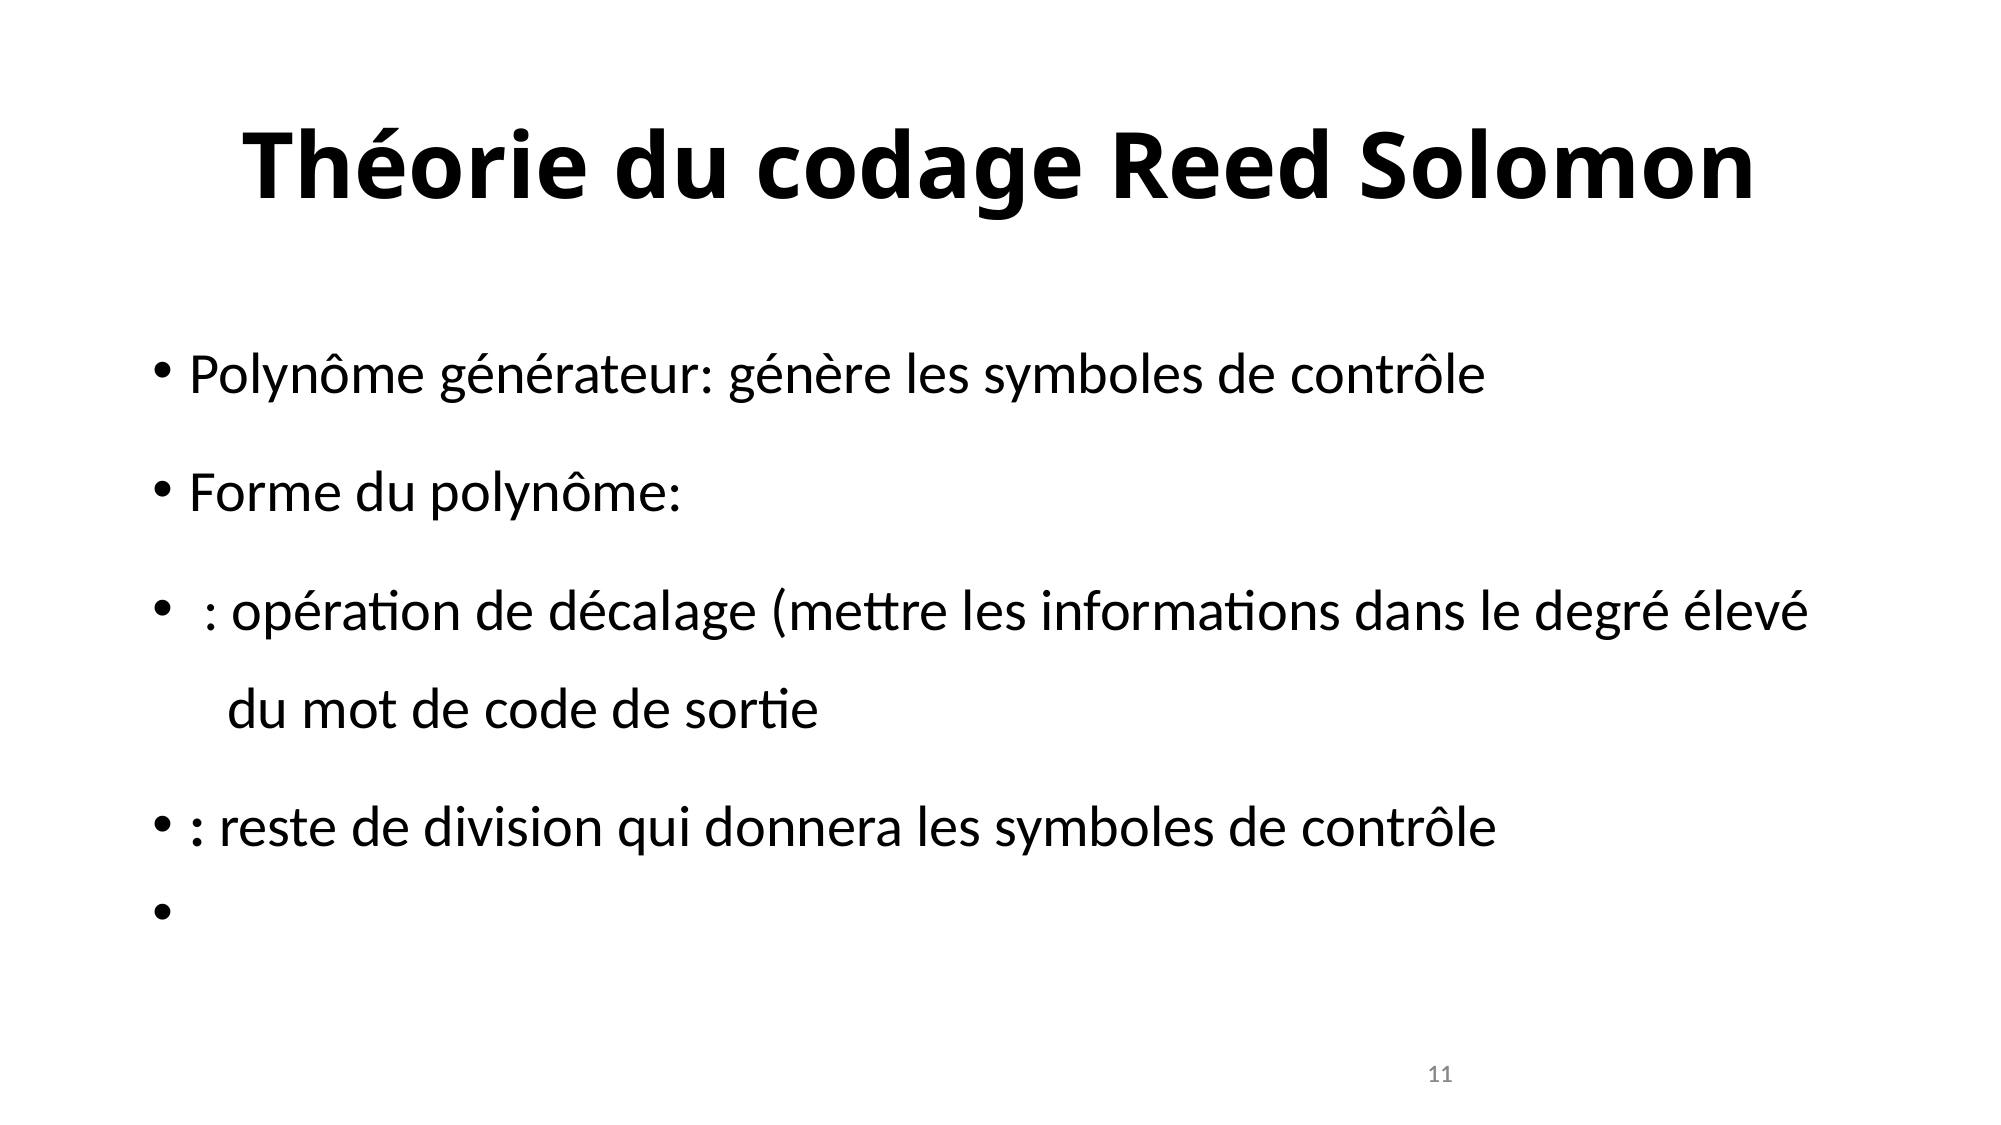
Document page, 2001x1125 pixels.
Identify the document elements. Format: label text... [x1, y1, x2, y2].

title Théorie du codage Reed Solomon [137, 59, 1863, 278]
list Polynôme générateur: génère les symboles de contrôle Forme du polynôme: : opération de décalage (mettre les informations dans le degré élevé du mot de code de sortie : reste de division qui donnera les symboles de contrôle [137, 299, 1863, 1014]
text_box [1412, 1042, 1863, 1103]
